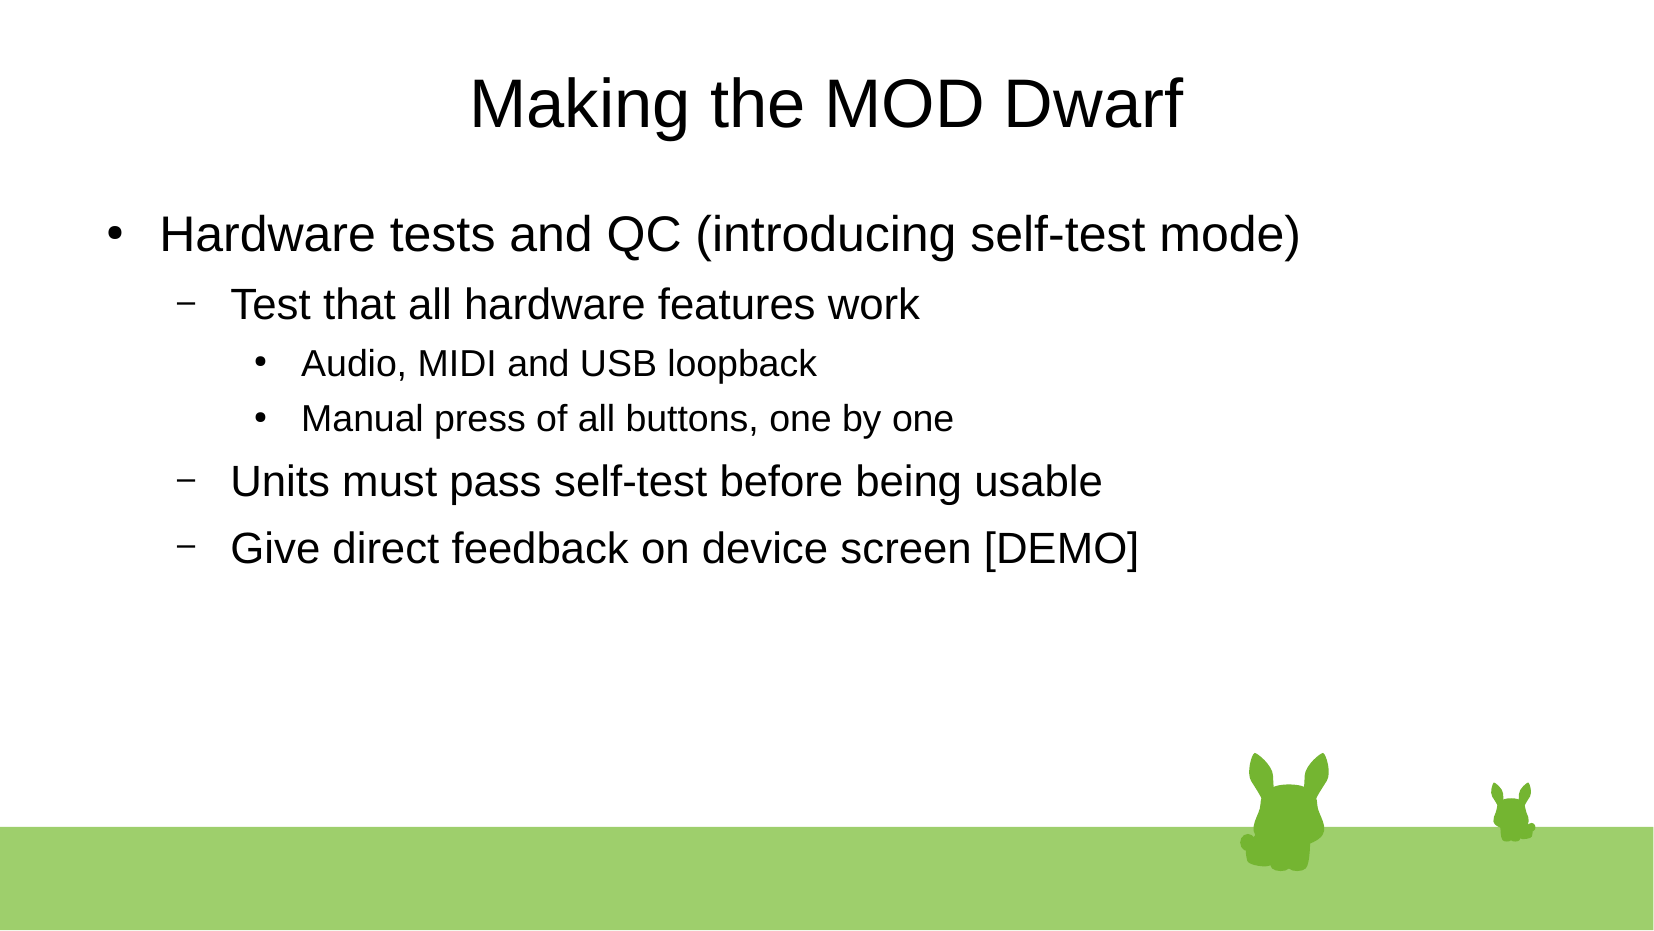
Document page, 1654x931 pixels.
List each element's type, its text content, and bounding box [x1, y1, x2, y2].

title Making the MOD Dwarf [88, 29, 1565, 178]
list Hardware tests and QC (introducing self-test mode) Test that all hardware features work Audio, MIDI and USB loopback Manual press of all buttons, one by one Units must pass self-test before being usable Give direct feedback on device screen [DEMO] [88, 206, 1565, 739]
